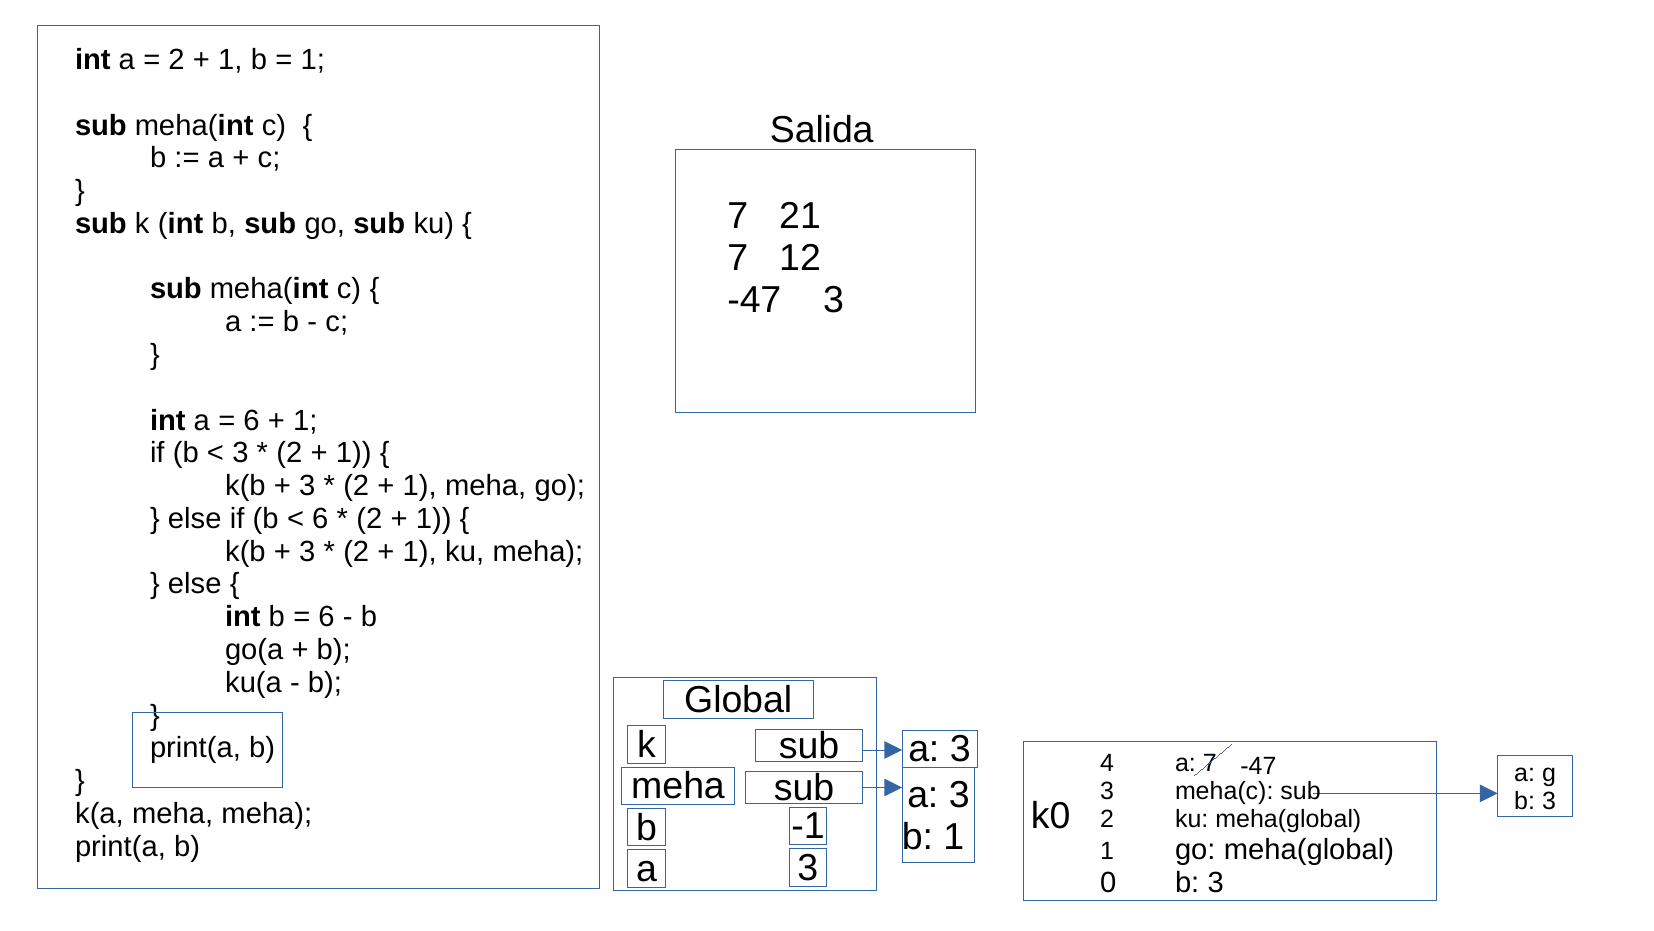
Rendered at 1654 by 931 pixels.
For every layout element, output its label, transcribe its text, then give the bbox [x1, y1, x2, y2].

text_box b [627, 808, 666, 846]
subtitle int a = 2 + 1, b = 1; sub meha(int c) { b := a + c; } sub k (int b, sub go, sub ku) { sub meha(int c) { a := b - c; } int a = 6 + 1; if (b < 3 * (2 + 1)) { k(b + 3 * (2 + 1), meha, go); } else if (b < 6 * (2 + 1)) { k(b + 3 * (2 + 1), ku, meha); } else { int b = 6 - b go(a + b); ku(a - b); } print(a, b) } k(a, meha, meha); print(a, b) [75, 43, 638, 863]
text_box -1 [789, 807, 827, 845]
text_box a [627, 849, 666, 888]
text_box Salida [755, 100, 889, 158]
text_box meha [621, 767, 735, 805]
text_box a: 3 [902, 730, 978, 768]
text_box a: g b: 3 [1497, 755, 1573, 817]
text_box k [627, 725, 666, 764]
text_box a: 3 b: 1 [902, 767, 975, 863]
text_box Global [663, 680, 814, 719]
text_box 7 21 7 12 -47 3 [712, 187, 859, 329]
text_box 4 a: 7 3 meha(c): sub 2 ku: meha(global) 1 go: meha(global) 0 b: 3 [1085, 741, 1437, 916]
text_box sub [755, 729, 863, 762]
text_box k0 [1015, 787, 1085, 845]
text_box -47 [1225, 744, 1292, 787]
text_box 3 [789, 848, 827, 887]
text_box sub [745, 771, 863, 804]
